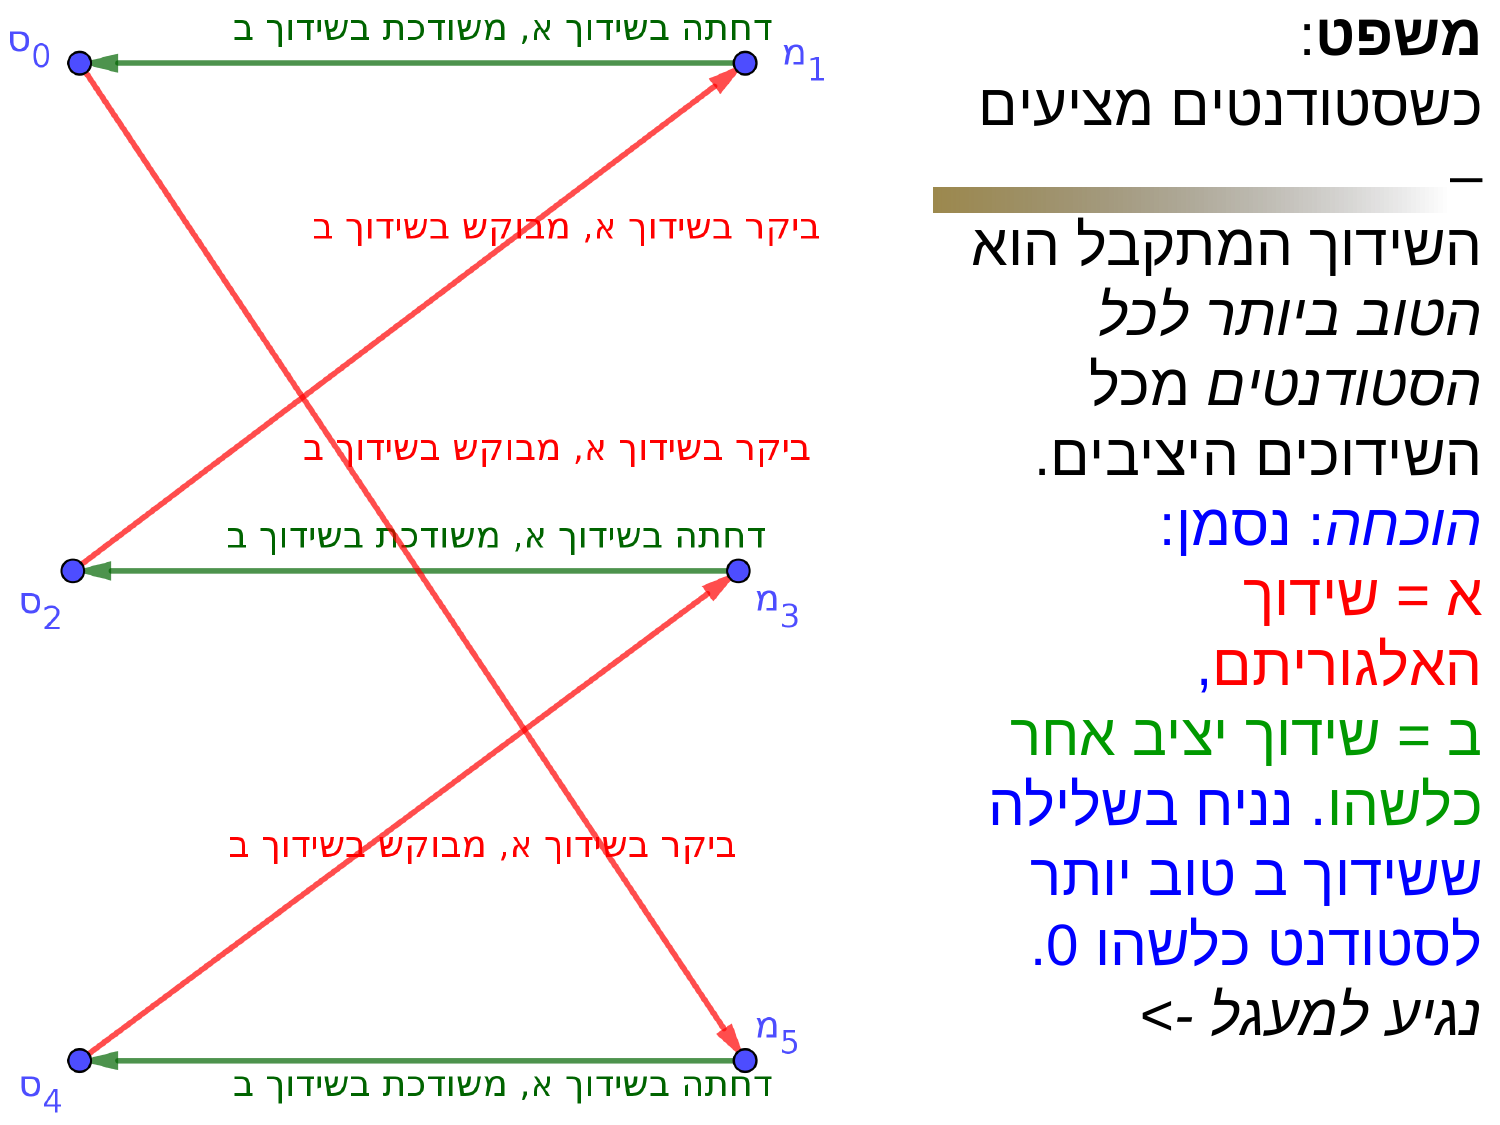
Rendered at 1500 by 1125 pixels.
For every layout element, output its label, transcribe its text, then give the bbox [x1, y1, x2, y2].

picture [0, 0, 933, 1125]
text_box משפט: כשסטודנטים מציעים – השידוך המתקבל הוא הטוב ביותר לכל הסטודנטים מכל השידוכים היציבים. הוכחה: נסמן: א = שידוך האלגוריתם, ב = שידוך יציב אחר כלשהו. נניח בשלילה ששידוך ב טוב יותר לסטודנט כלשהו 0. נגיע למעגל -> [933, 0, 1498, 1081]
